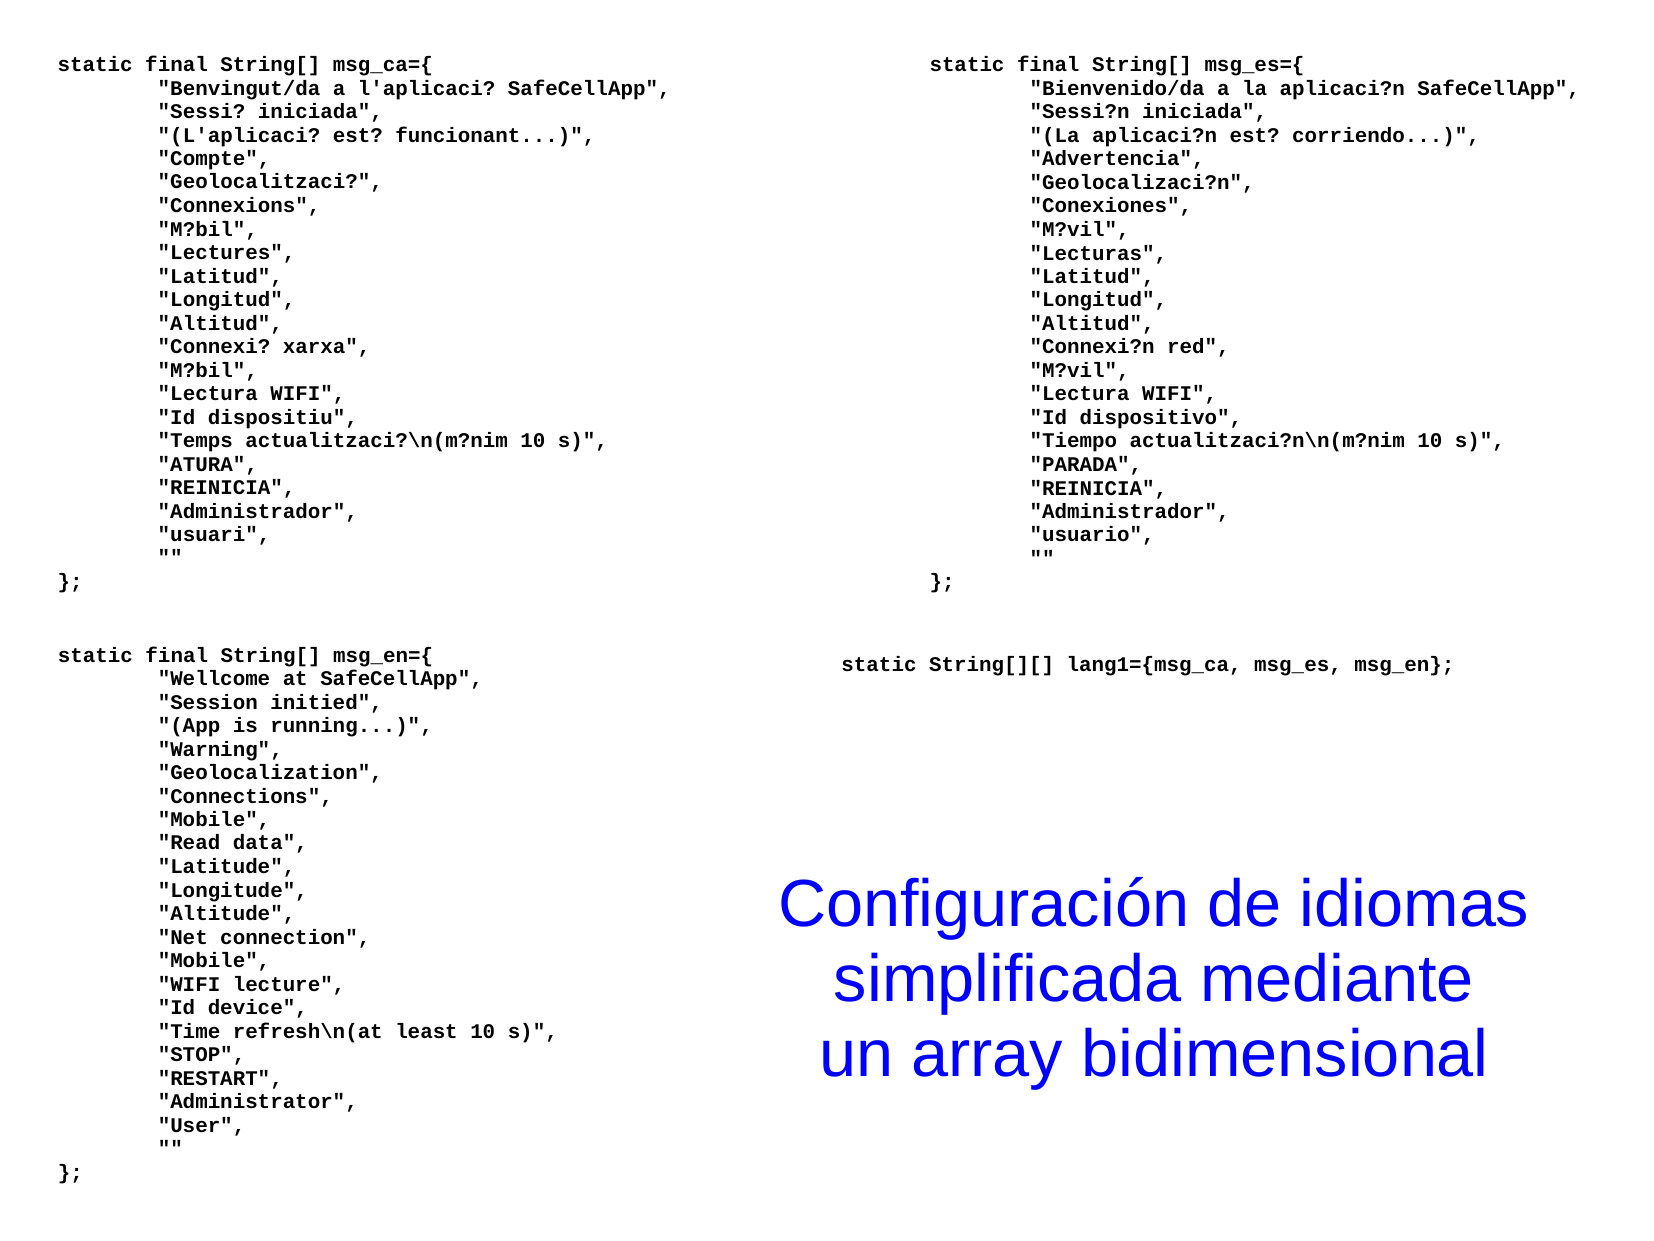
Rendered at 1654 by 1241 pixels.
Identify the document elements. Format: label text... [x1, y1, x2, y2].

text_box static final String[] msg_ca={ "Benvingut/da a l'aplicaci? SafeCellApp", "Sessi? iniciada", "(L'aplicaci? est? funcionant...)", "Compte", "Geolocalitzaci?", "Connexions", "M?bil", "Lectures", "Latitud", "Longitud", "Altitud", "Connexi? xarxa", "M?bil", "Lectura WIFI", "Id dispositiu", "Temps actualitzaci?\n(m?nim 10 s)", "ATURA", "REINICIA", "Administrador", "usuari", "" }; [42, 46, 686, 603]
text_box static String[][] lang1={msg_ca, msg_es, msg_en}; [826, 646, 1469, 686]
text_box static final String[] msg_es={ "Bienvenido/da a la aplicaci?n SafeCellApp", "Sessi?n iniciada", "(La aplicaci?n est? corriendo...)", "Advertencia", "Geolocalizaci?n", "Conexiones", "M?vil", "Lecturas", "Latitud", "Longitud", "Altitud", "Connexi?n red", "M?vil", "Lectura WIFI", "Id dispositivo", "Tiempo actualitzaci?n\n(m?nim 10 s)", "PARADA", "REINICIA", "Administrador", "usuario", "" }; [914, 47, 1595, 603]
text_box static final String[] msg_en={ "Wellcome at SafeCellApp", "Session initied", "(App is running...)", "Warning", "Geolocalization", "Connections", "Mobile", "Read data", "Latitude", "Longitude", "Altitude", "Net connection", "Mobile", "WIFI lecture", "Id device", "Time refresh\n(at least 10 s)", "STOP", "RESTART", "Administrator", "User", "" }; [43, 637, 573, 1193]
title Configuración de idiomas simplificada mediante un array bidimensional [767, 858, 1560, 1099]
